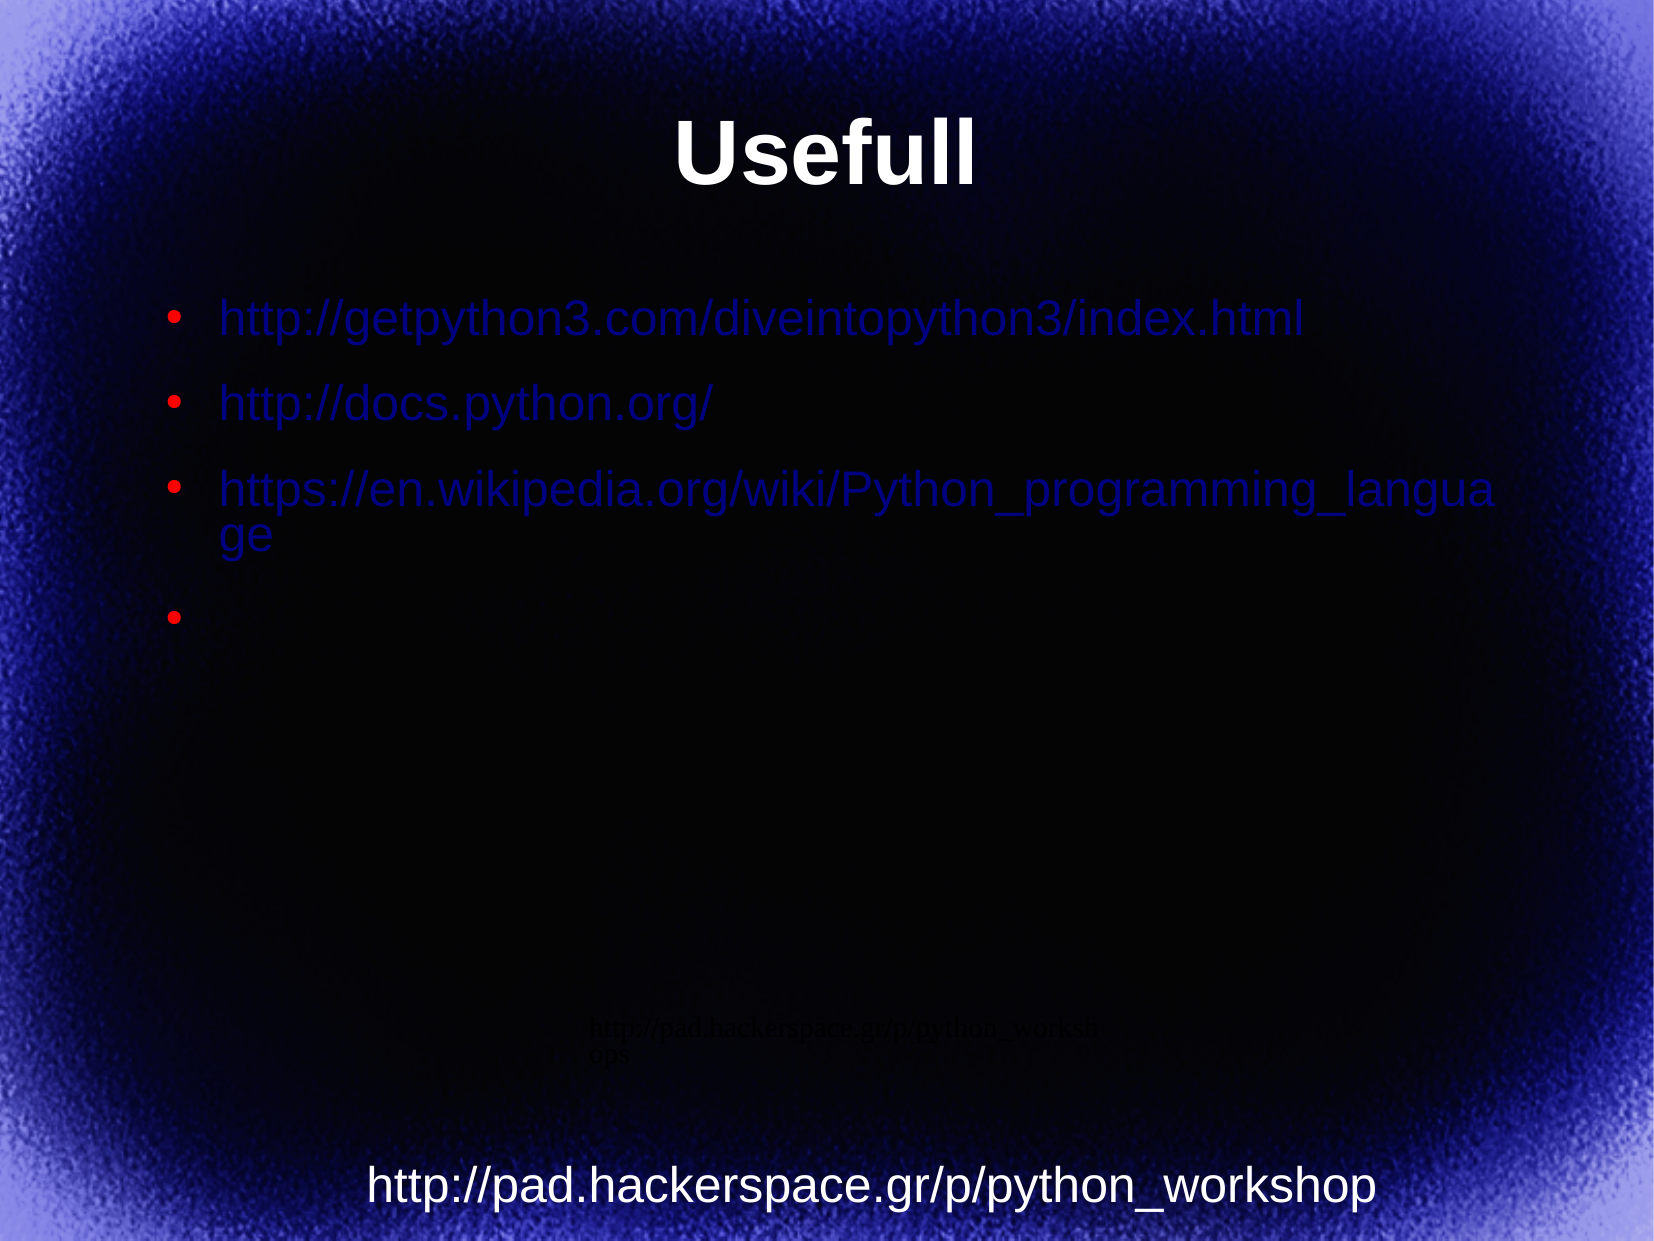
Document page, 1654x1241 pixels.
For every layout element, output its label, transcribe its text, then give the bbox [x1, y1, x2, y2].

list http://getpython3.com/diveintopython3/index.html http://docs.python.org/ https://en.wikipedia.org/wiki/Python_programming_language [147, 290, 1506, 1178]
picture [0, 0, 1654, 1241]
title Usefull [147, 49, 1506, 257]
text_box http://pad.hackerspace.gr/p/python_workshop [366, 1157, 1379, 1214]
